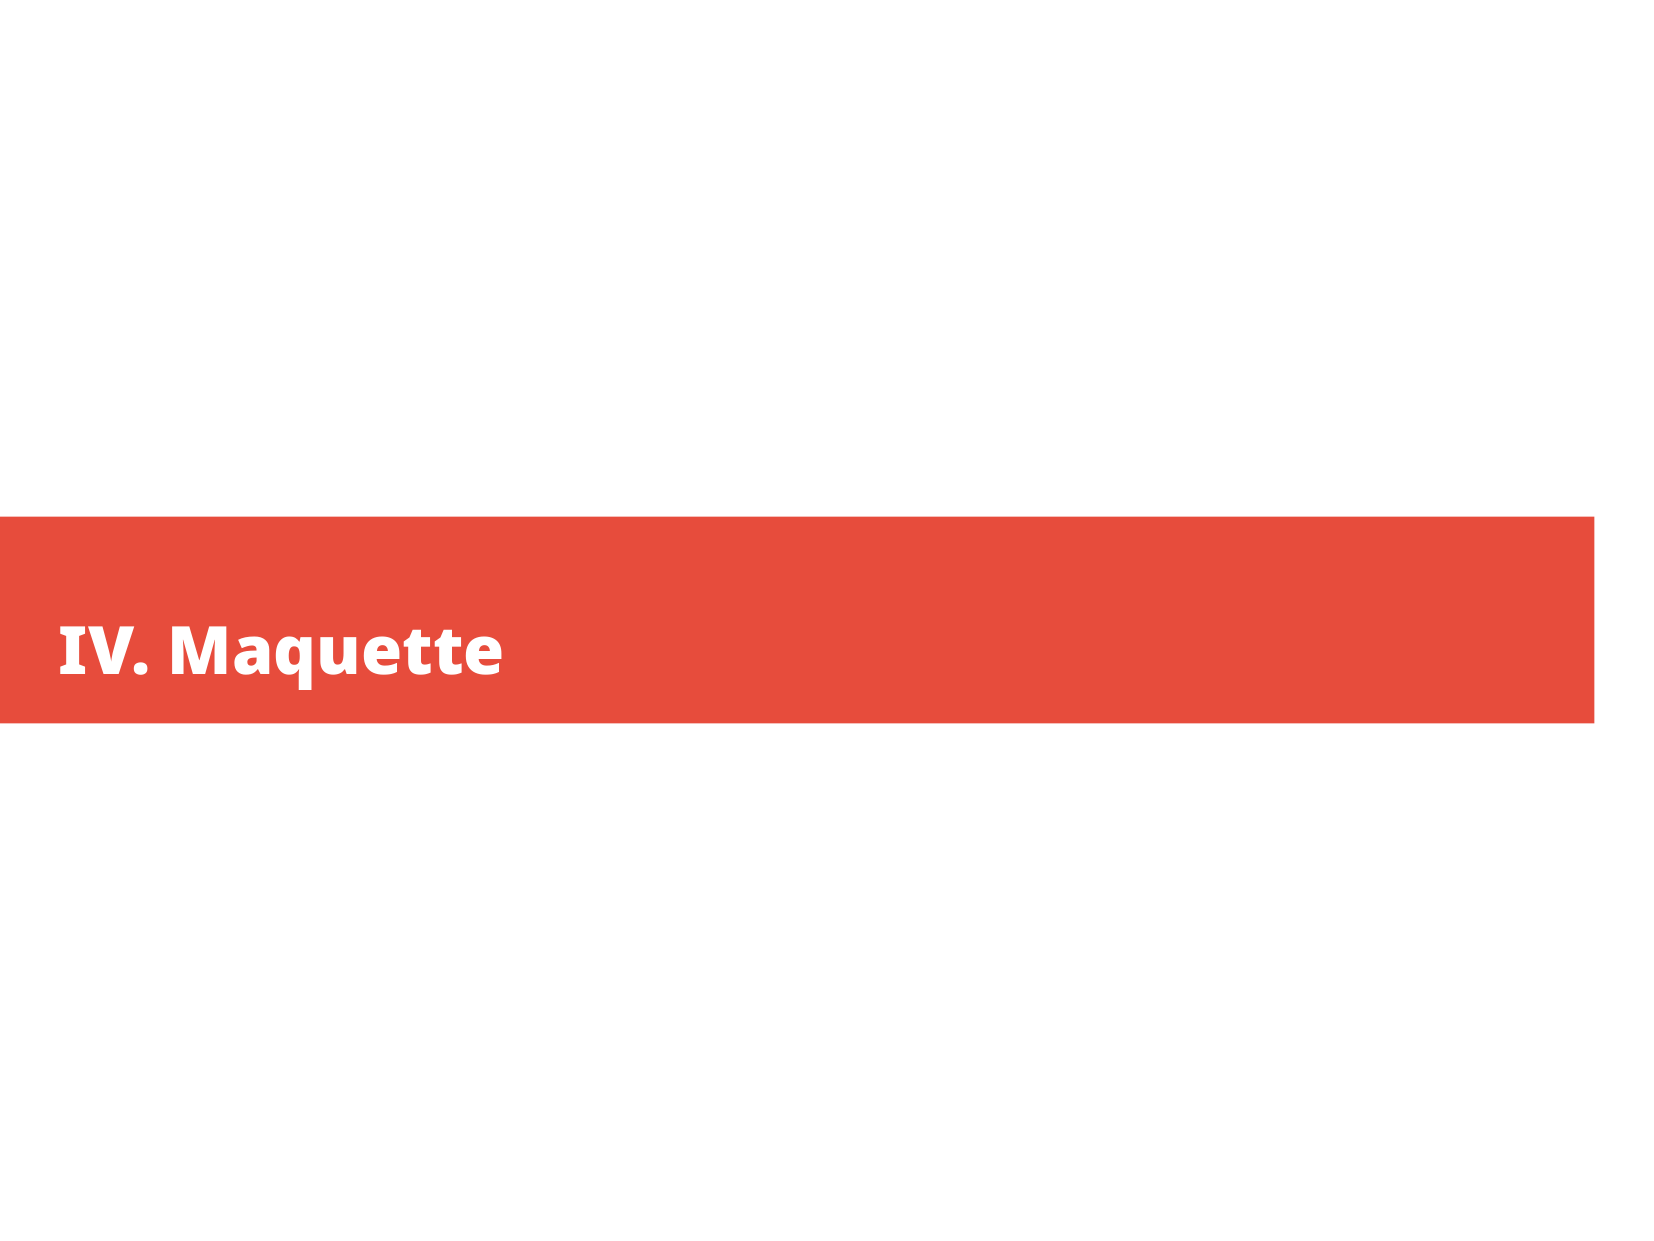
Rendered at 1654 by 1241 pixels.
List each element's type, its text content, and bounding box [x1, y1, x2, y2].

title IV. Maquette [59, 546, 1595, 694]
